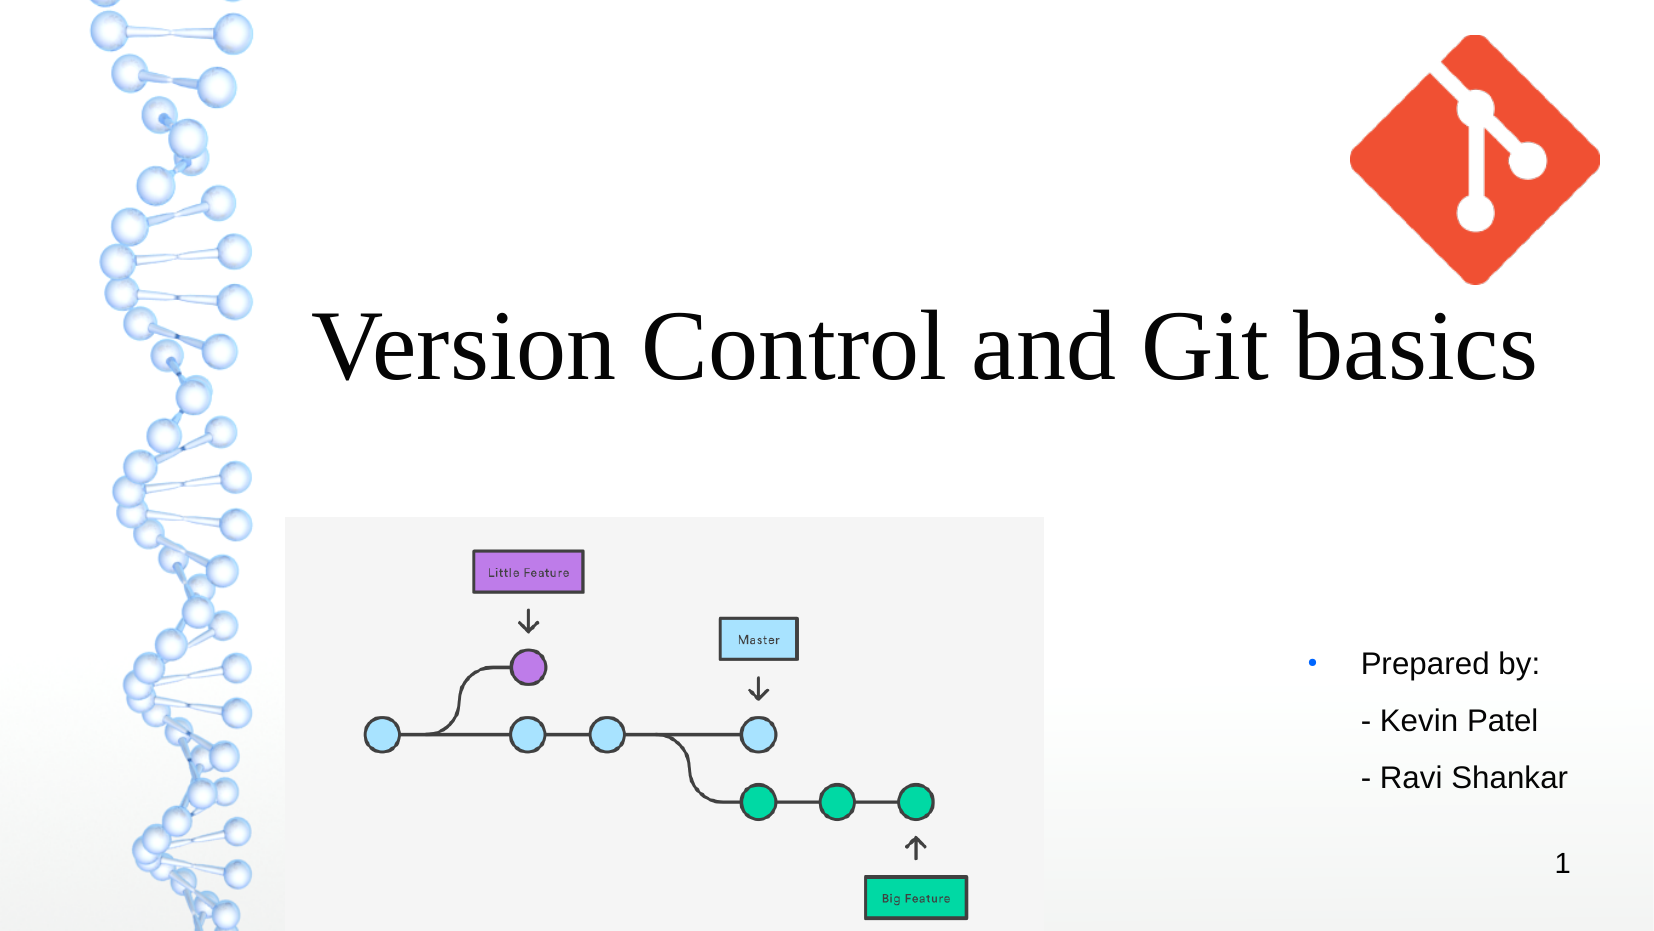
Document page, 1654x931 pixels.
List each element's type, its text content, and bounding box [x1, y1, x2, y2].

title Version Control and Git basics [261, 235, 1591, 402]
picture [0, 0, 1654, 931]
list Prepared by: - Kevin Patel - Ravi Shankar [1290, 646, 1654, 841]
